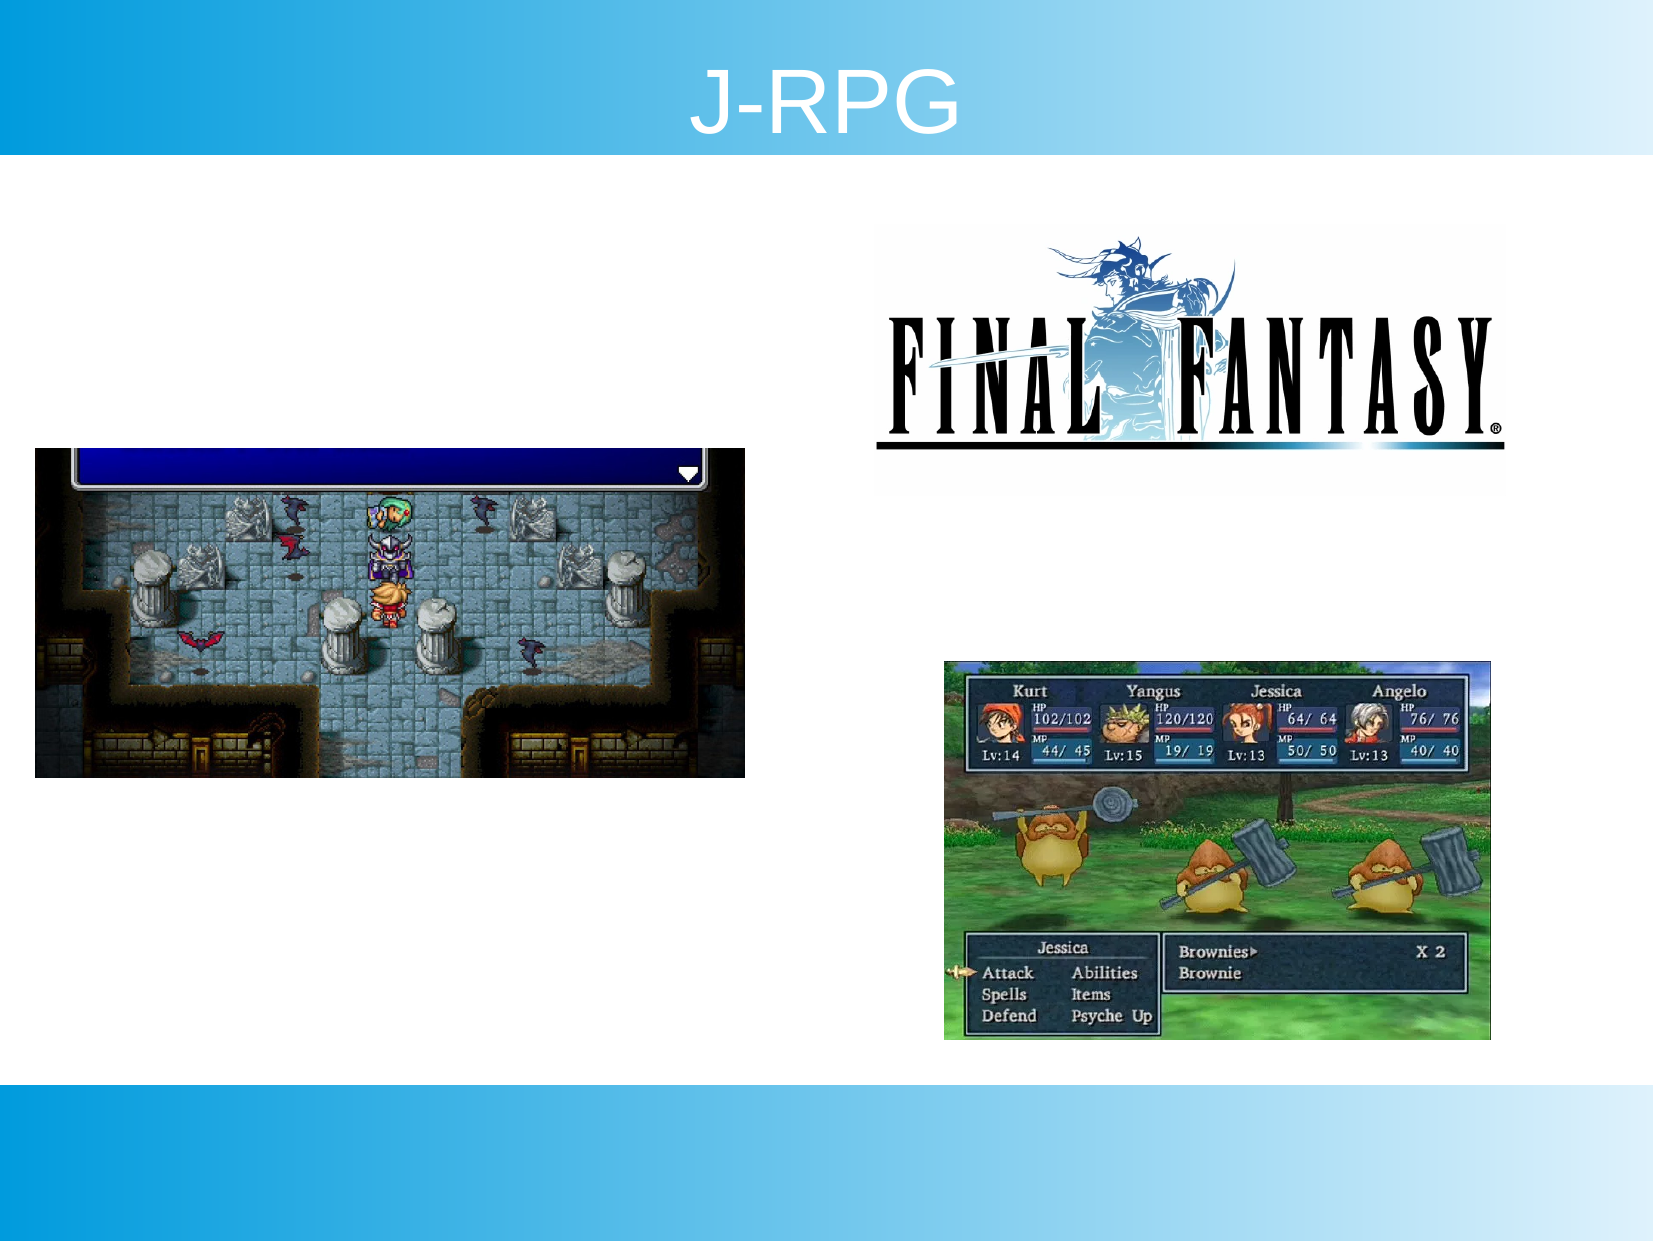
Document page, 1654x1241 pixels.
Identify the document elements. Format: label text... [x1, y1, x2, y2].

picture [35, 448, 745, 778]
title J-RPG [82, 49, 1571, 155]
picture [874, 224, 1506, 497]
picture [944, 661, 1491, 1040]
